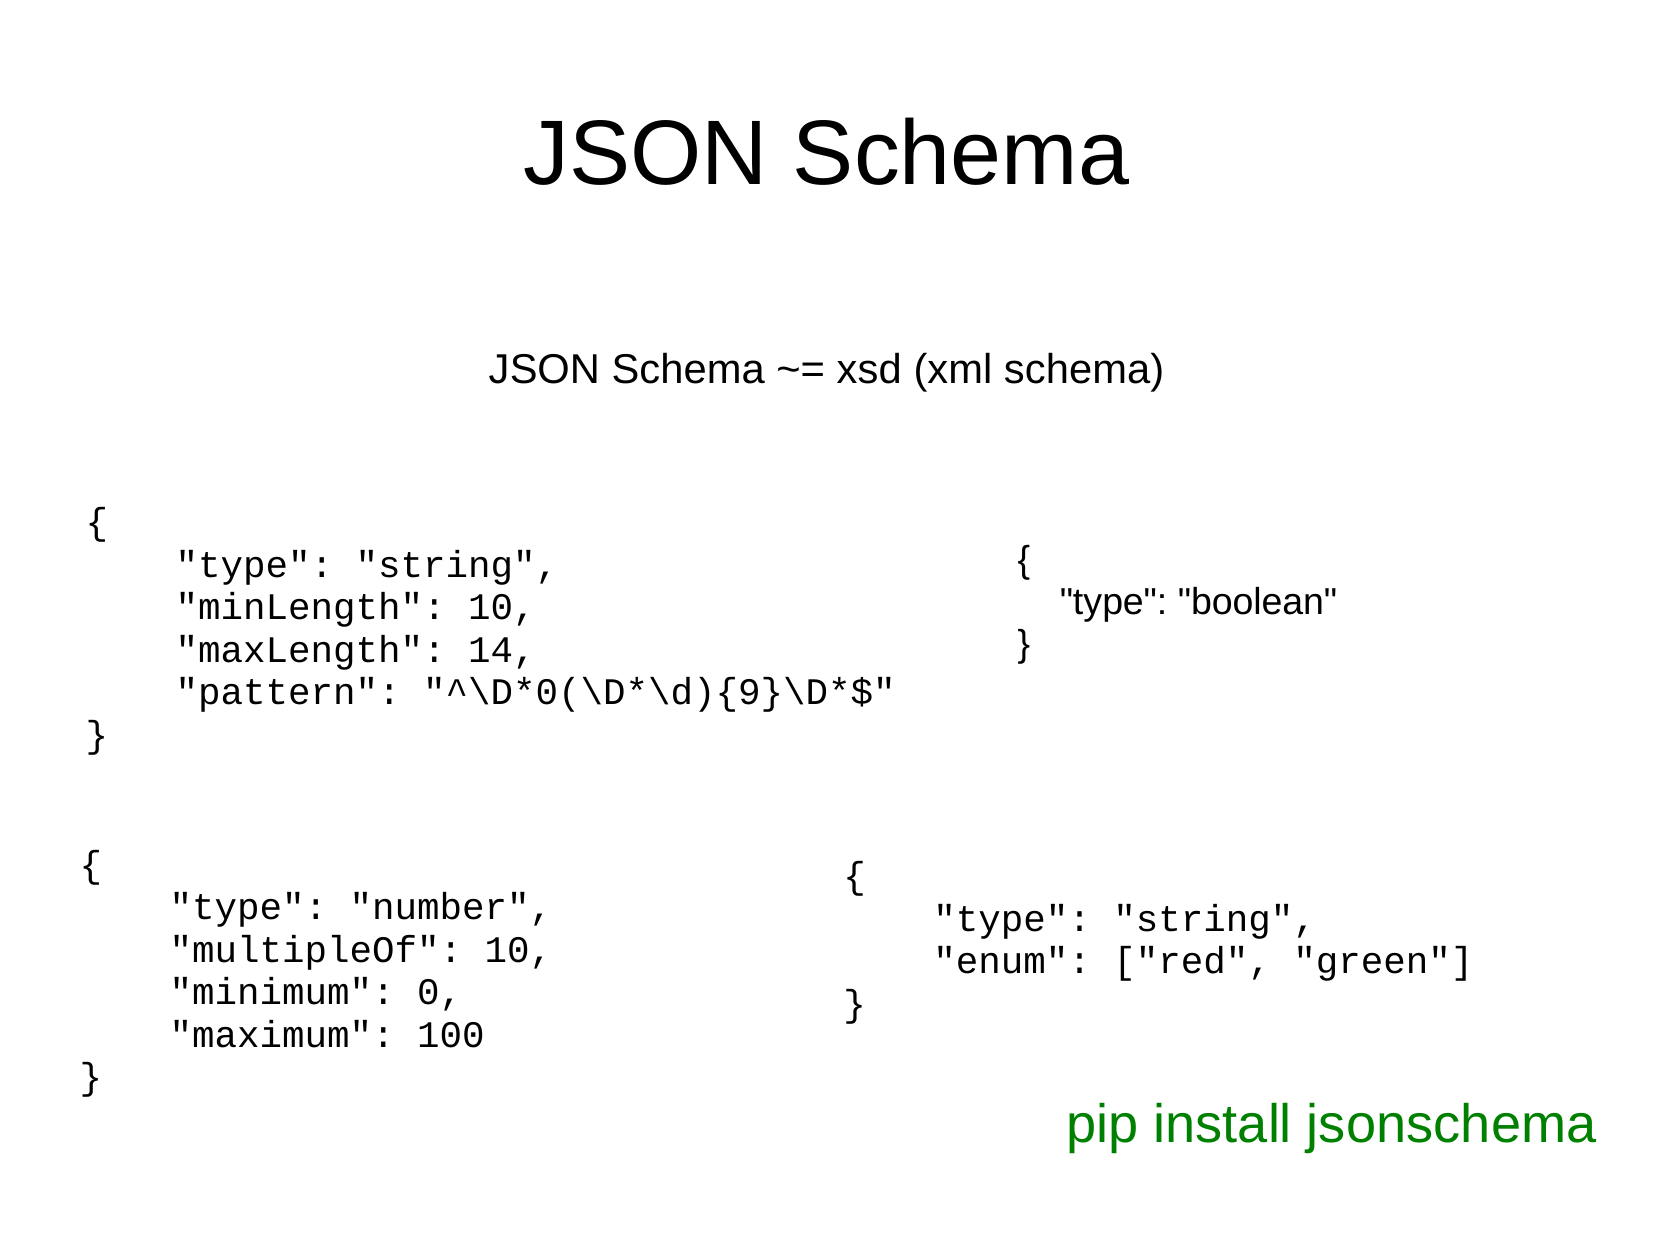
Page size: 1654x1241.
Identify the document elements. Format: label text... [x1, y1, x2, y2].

title JSON Schema [82, 49, 1571, 257]
text_box { "type": "string", "minLength": 10, "maxLength": 14, "pattern": "^\D*0(\D*\d){9}\D*$" } [70, 496, 911, 767]
text_box { "type": "boolean" } [1002, 531, 1583, 715]
text_box { "type": "string", "enum": ["red", "green"] } [828, 850, 1489, 1036]
subtitle JSON Schema ~= xsd (xml schema) [82, 278, 1571, 461]
text_box pip install jsonschema [1051, 1086, 1630, 1223]
text_box { "type": "number", "multipleOf": 10, "minimum": 0, "maximum": 100 } [64, 838, 567, 1152]
